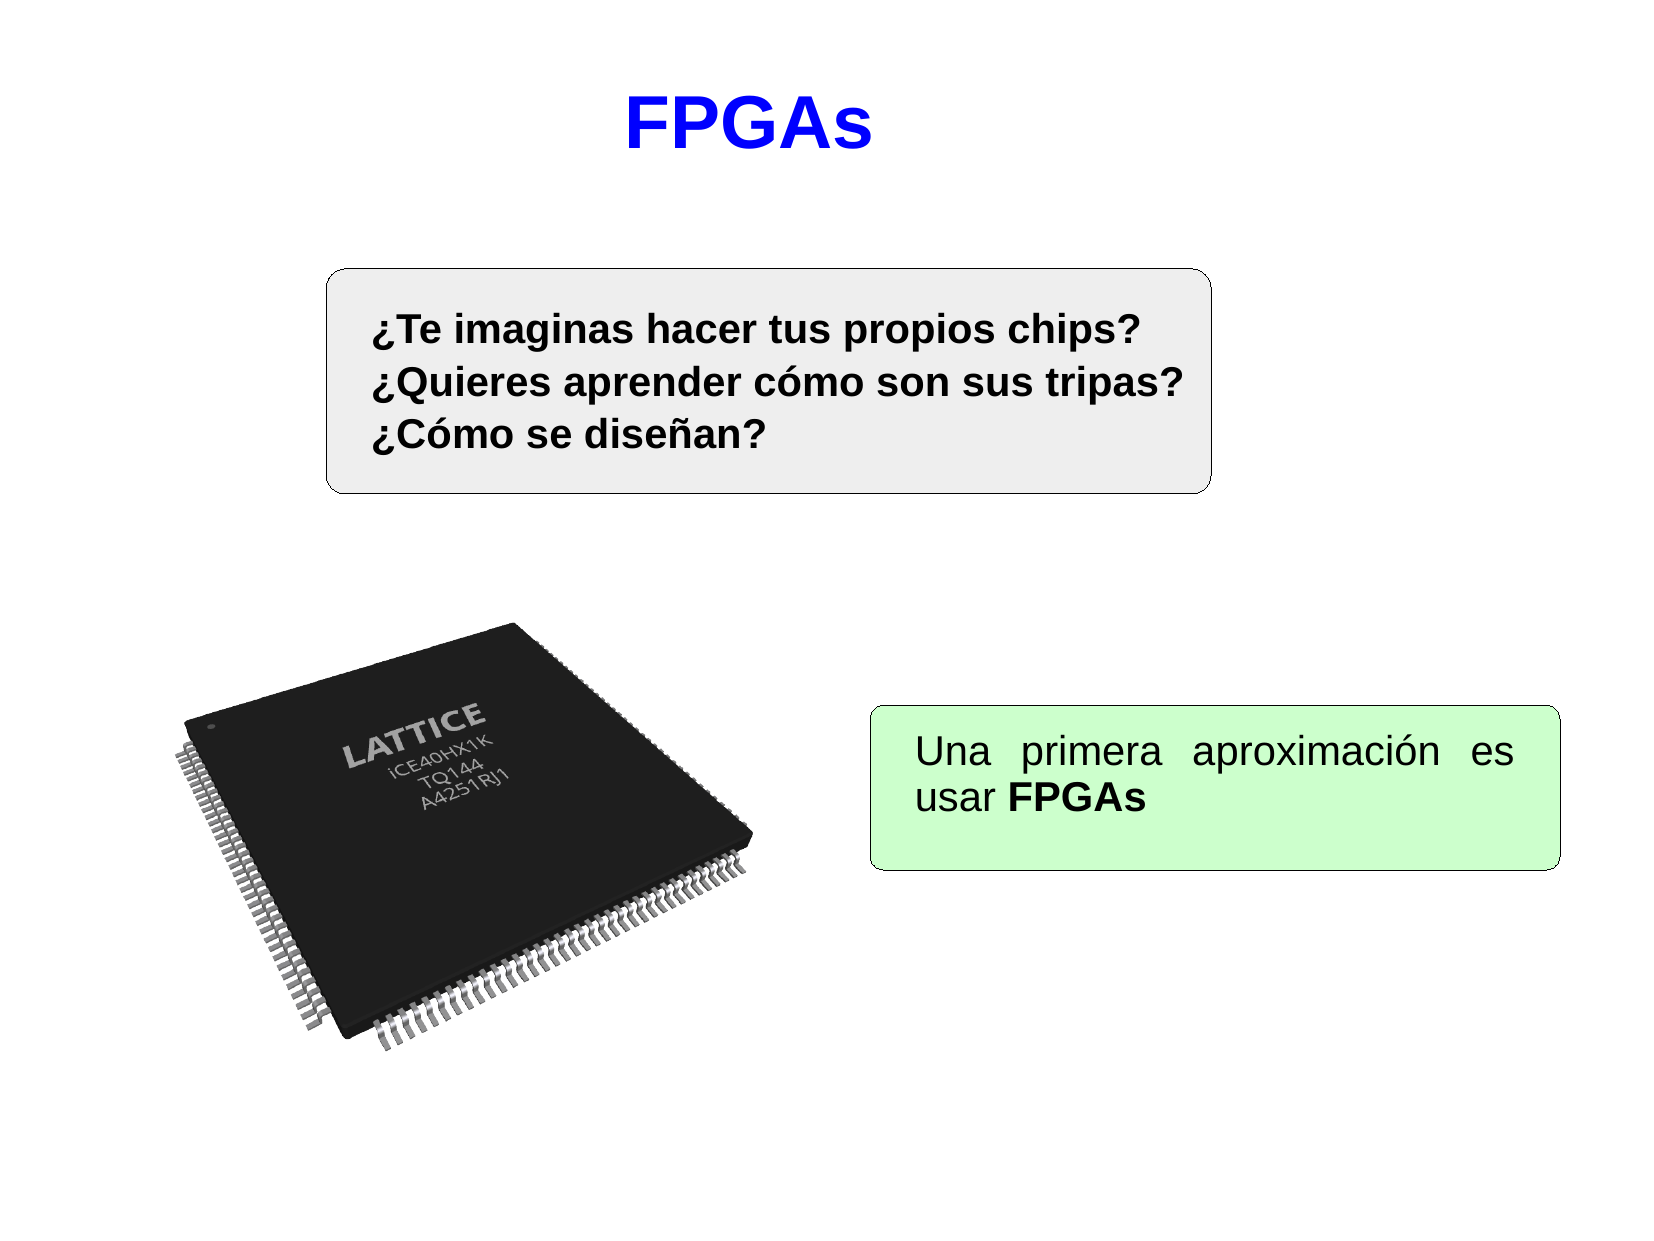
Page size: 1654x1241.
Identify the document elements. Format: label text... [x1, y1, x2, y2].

picture [165, 614, 761, 1054]
text_box [870, 705, 1561, 871]
text_box Una primera aproximación es usar FPGAs [900, 720, 1531, 886]
text_box ¿Te imaginas hacer tus propios chips? ¿Quieres aprender cómo son sus tripas? ¿Cómo se diseñan? [356, 298, 1212, 512]
text_box [326, 268, 1212, 494]
text_box FPGAs [420, 73, 1081, 181]
